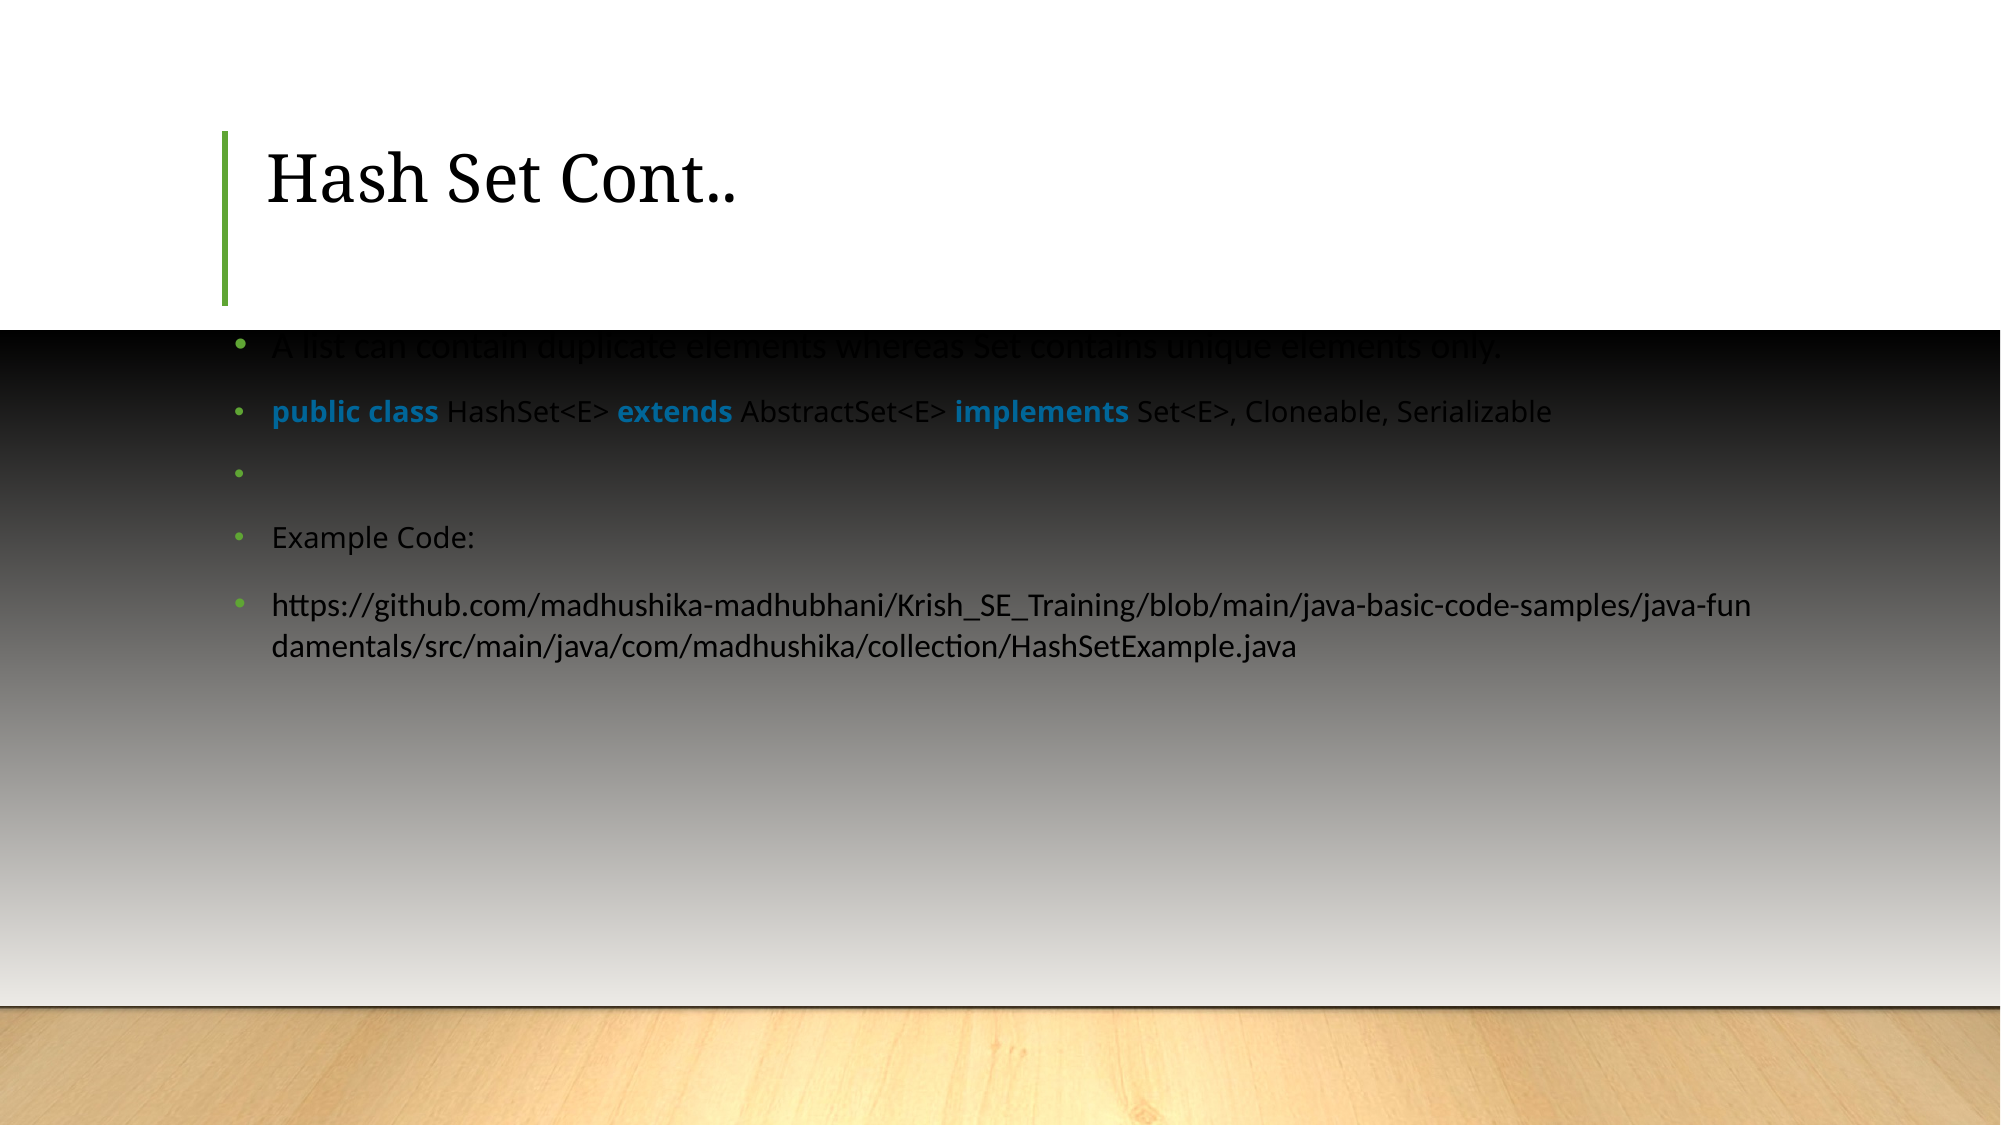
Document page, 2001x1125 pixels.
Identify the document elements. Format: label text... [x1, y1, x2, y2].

title Hash Set Cont.. [251, 131, 1814, 305]
list A list can contain duplicate elements whereas Set contains unique elements only. public class HashSet<E> extends AbstractSet<E> implements Set<E>, Cloneable, Serializable Example Code: https://github.com/madhushika-madhubhani/Krish_SE_Training/blob/main/java-basic-code-samples/java-fundamentals/src/main/java/com/madhushika/collection/HashSetExample.java [219, 304, 1781, 994]
